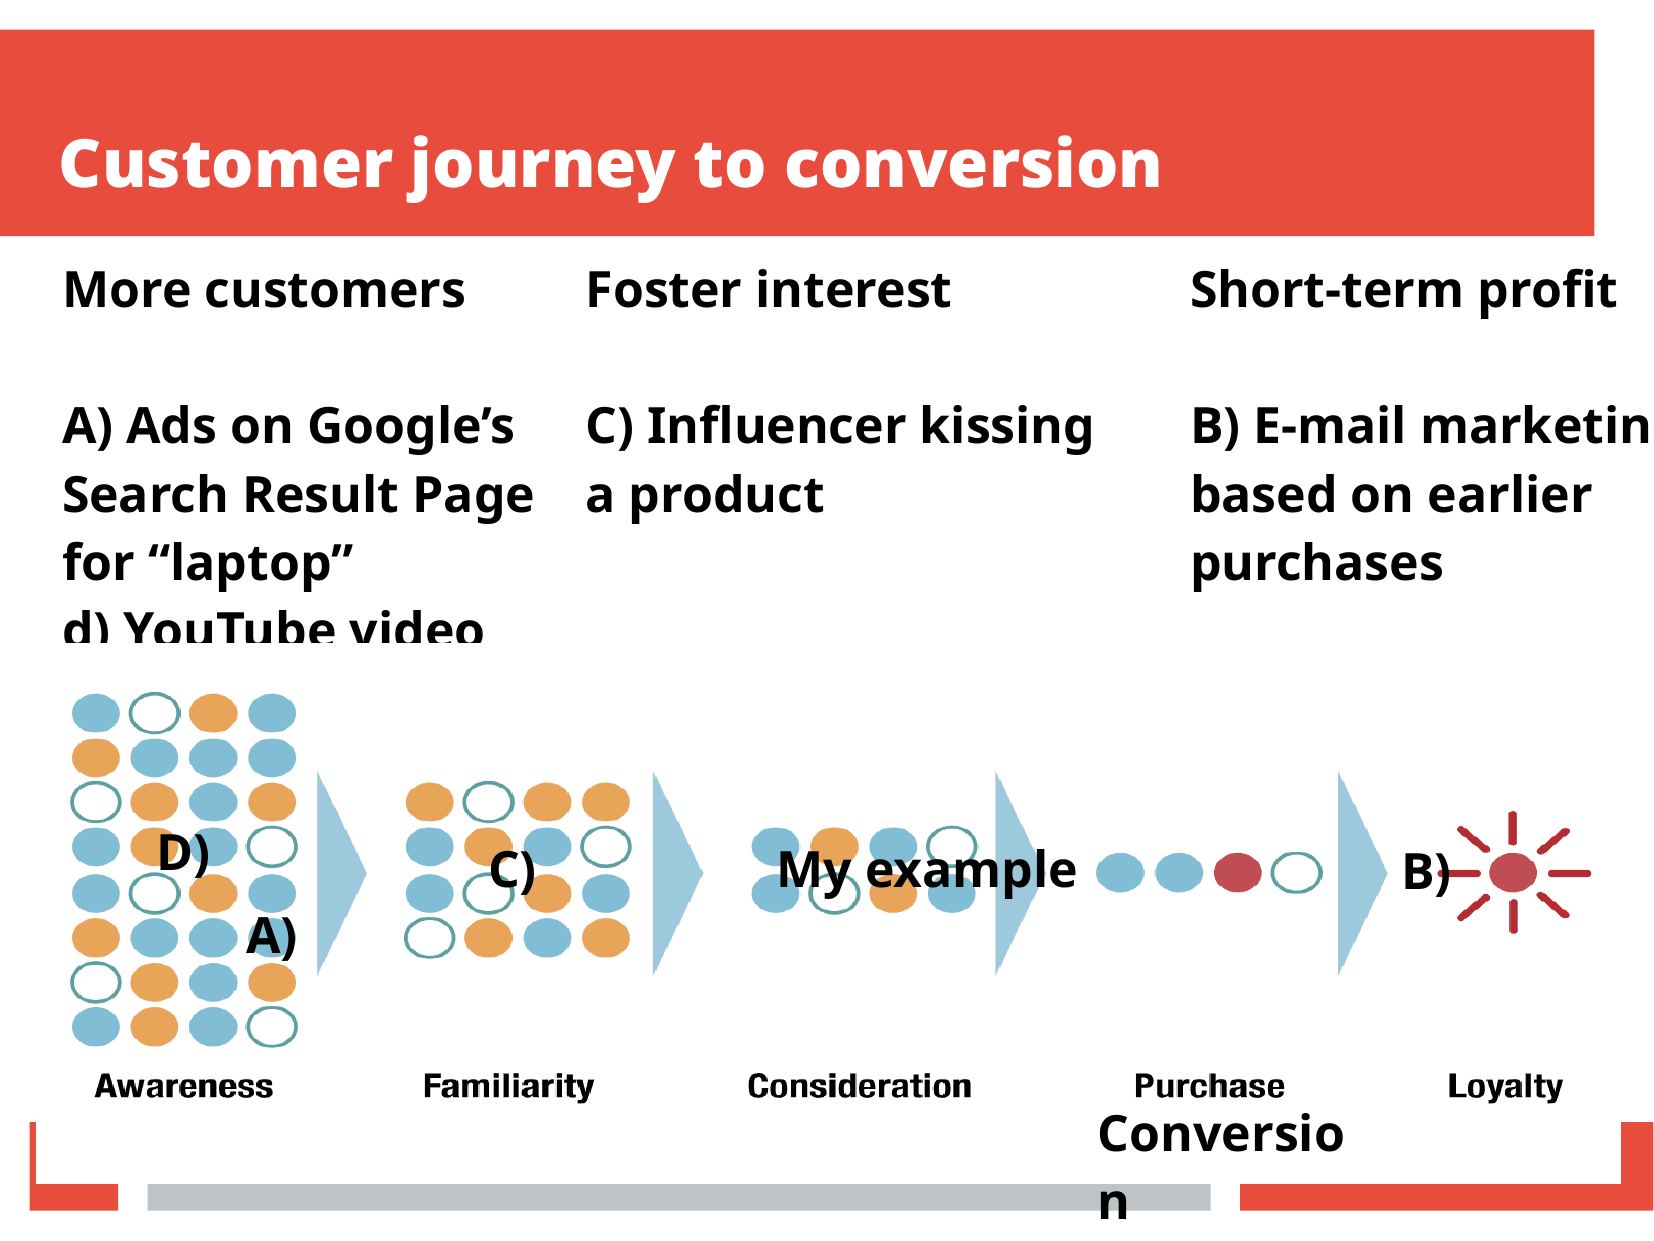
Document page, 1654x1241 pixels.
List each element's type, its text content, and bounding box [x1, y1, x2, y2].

text_box B) [1386, 828, 1654, 962]
text_box My example [761, 826, 1126, 974]
text_box C) [473, 826, 761, 961]
text_box Foster interest C) Influencer kissing a product [570, 246, 1150, 659]
title Customer journey to conversion [59, 59, 1595, 207]
picture [36, 643, 1621, 1185]
text_box D) [141, 810, 451, 944]
text_box A) [231, 892, 541, 1026]
text_box Short-term profit B) E-mail marketing based on earlier purchases [1175, 246, 1654, 593]
text_box More customers A) Ads on Google’s Search Result Page for “laptop” d) YouTube video based on user’s interests profile [47, 246, 570, 643]
text_box Conversion [1083, 1090, 1392, 1224]
